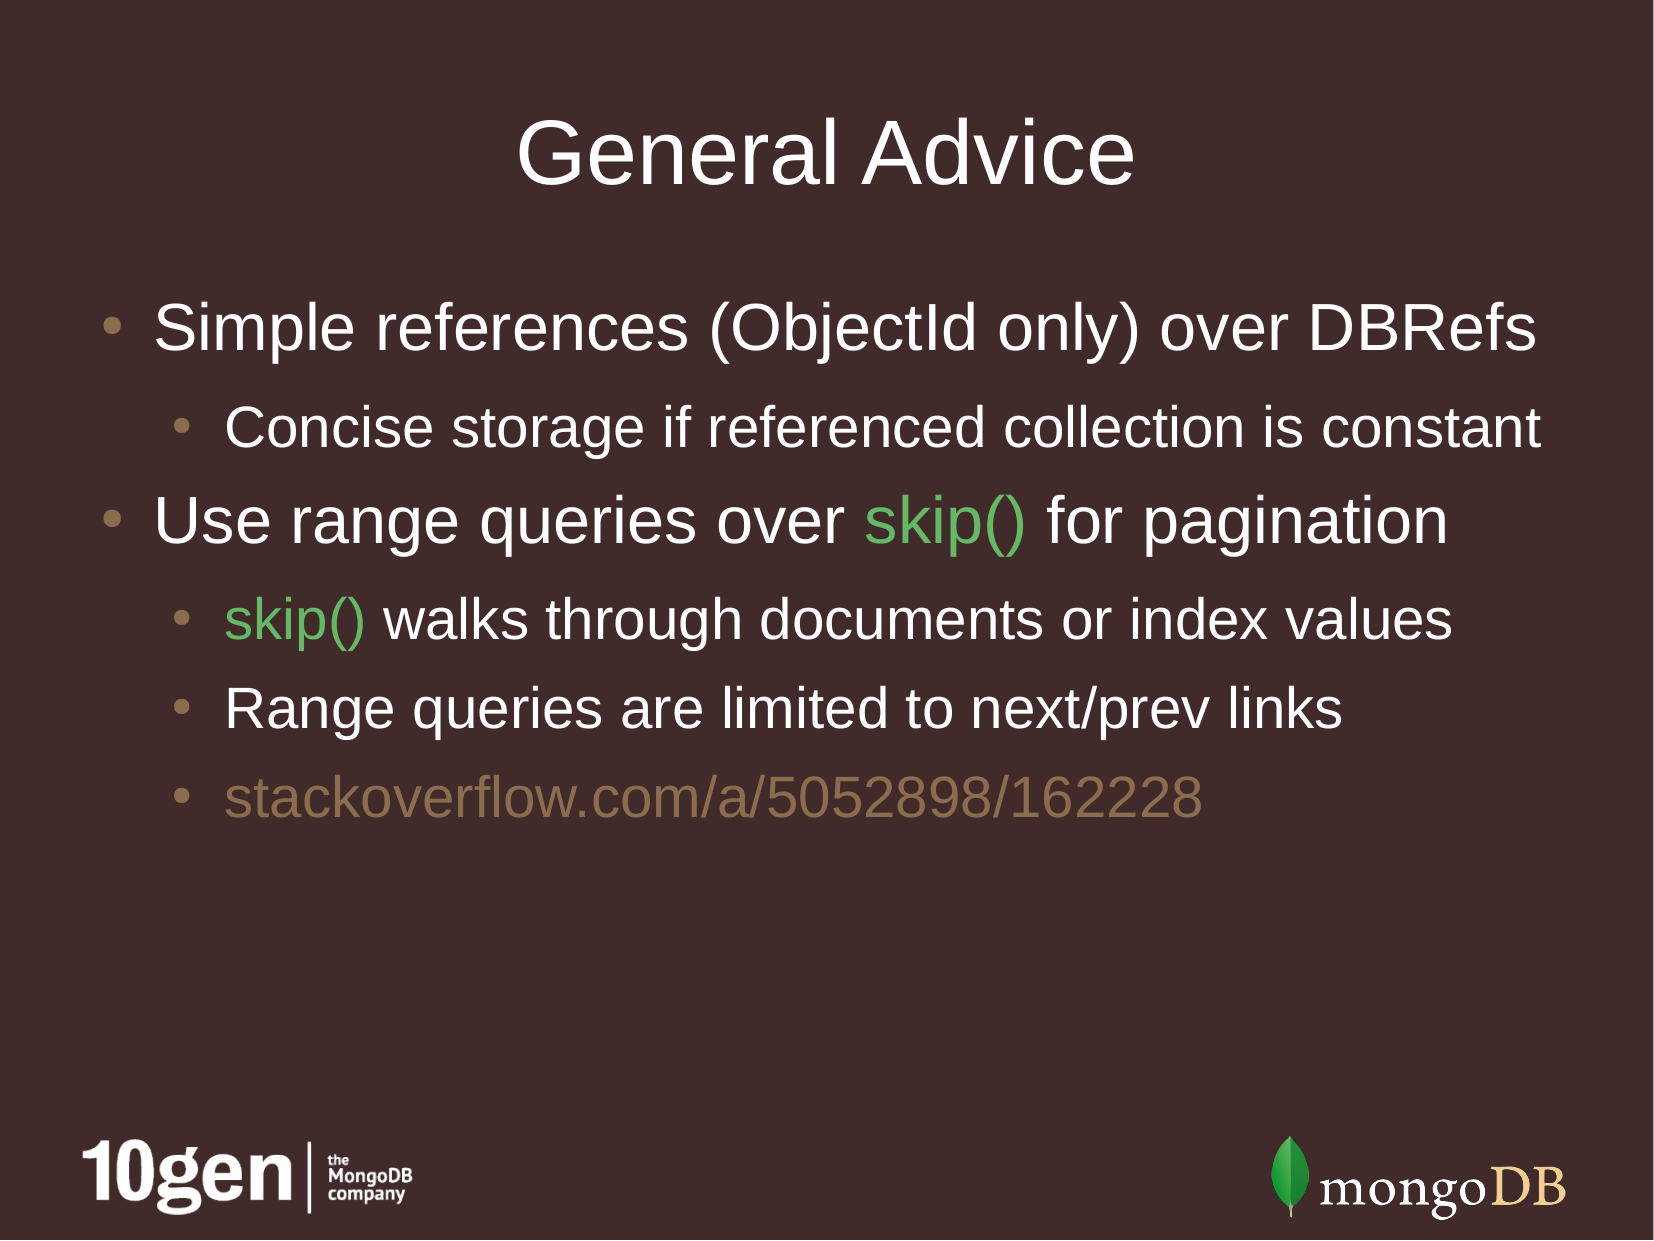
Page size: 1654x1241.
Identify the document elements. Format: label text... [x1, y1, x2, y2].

picture [1260, 1124, 1576, 1230]
picture [82, 1139, 413, 1215]
title General Advice [82, 49, 1571, 257]
list Simple references (ObjectId only) over DBRefs Concise storage if referenced collection is constant Use range queries over skip() for pagination skip() walks through documents or index values Range queries are limited to next/prev links stackoverflow.com/a/5052898/162228 [82, 290, 1571, 1109]
